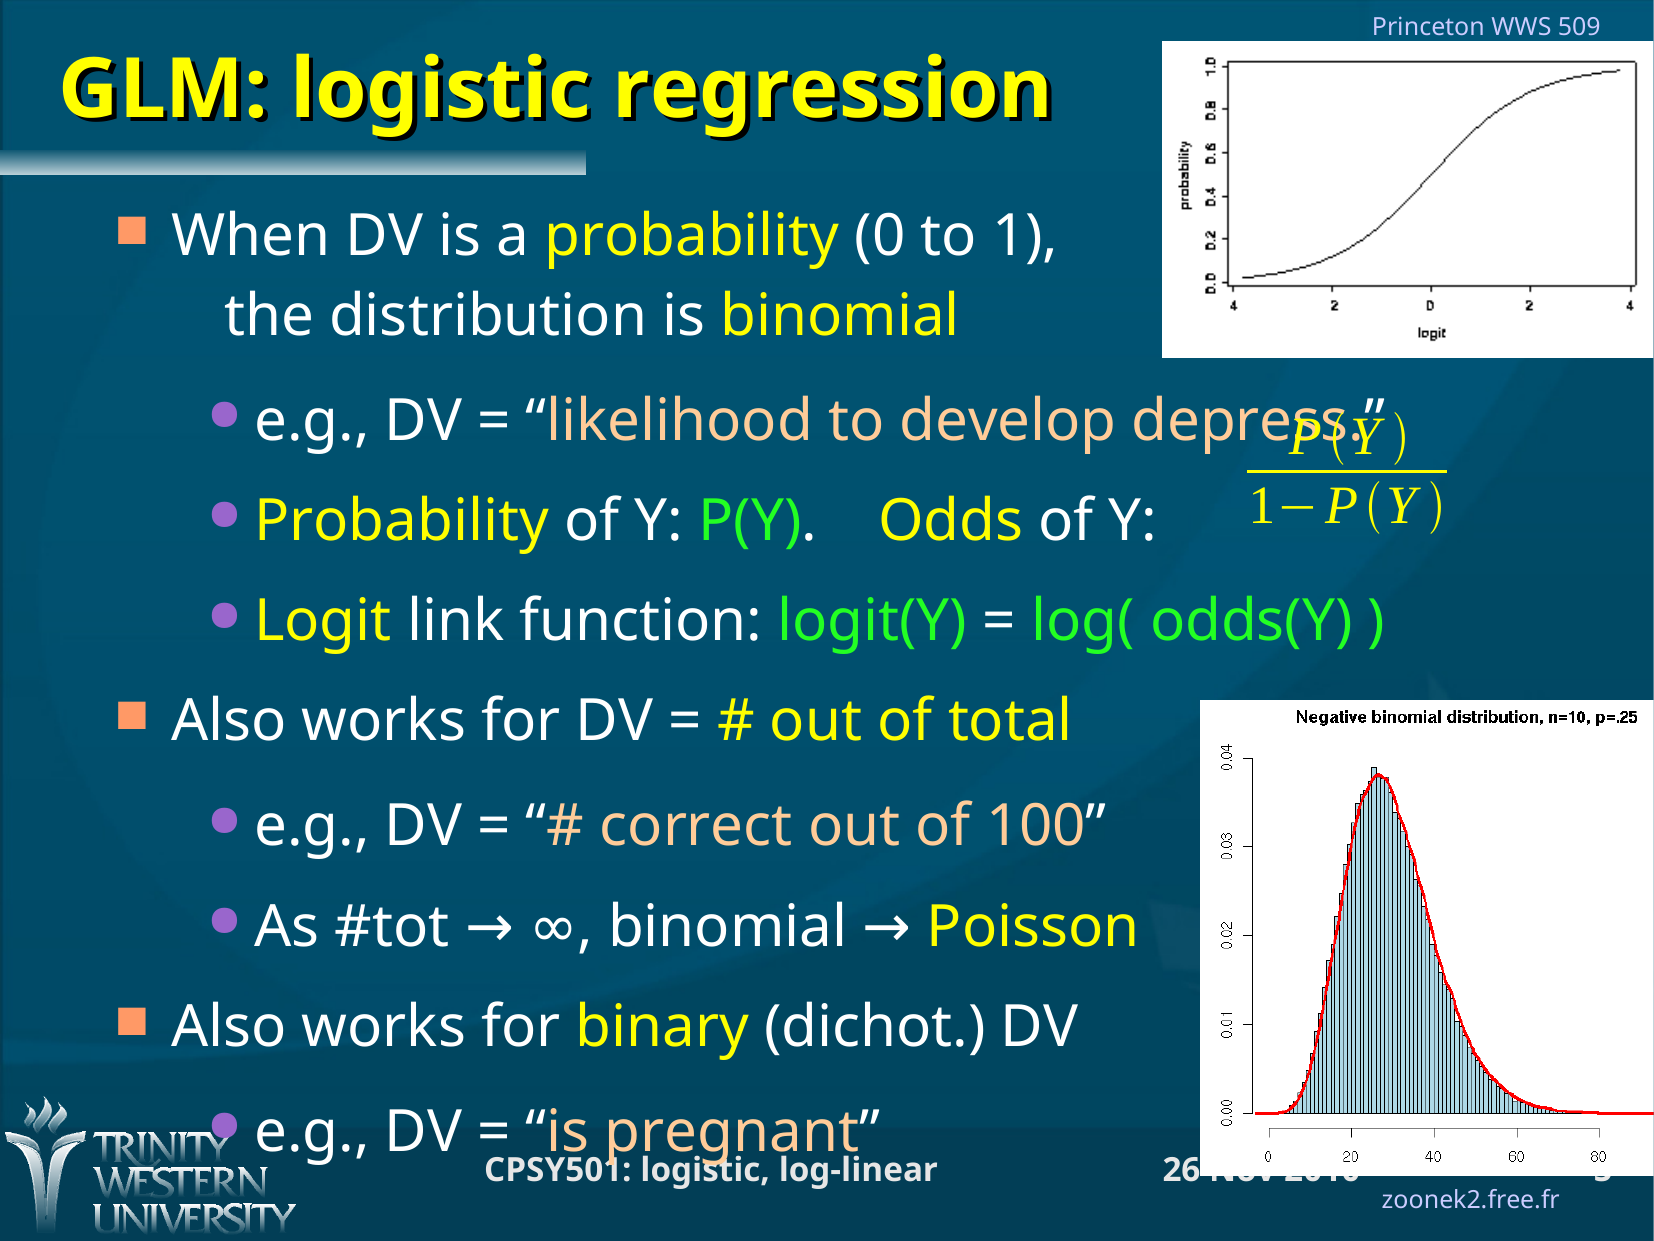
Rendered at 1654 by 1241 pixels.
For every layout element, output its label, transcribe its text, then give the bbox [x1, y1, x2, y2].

text_box Princeton WWS 509 [1357, 4, 1624, 47]
text_box zoonek2.free.fr [1366, 1177, 1582, 1221]
title GLM: logistic regression [59, 19, 1357, 151]
list When DV is a probability (0 to 1), the distribution is binomial e.g., DV = “likelihood to develop depress.” Probability of Y: P(Y). Odds of Y: Logit link function: logit(Y) = log( odds(Y) ) Also works for DV = # out of total e.g., DV = “# correct out of 100” As #tot → ∞, binomial → Poisson Also works for binary (dichot.) DV e.g., DV = “is pregnant” [82, 193, 1571, 1115]
picture [1199, 701, 1654, 1177]
picture [1163, 42, 1654, 357]
chart [1237, 405, 1455, 538]
picture [38, 1227, 54, 1232]
